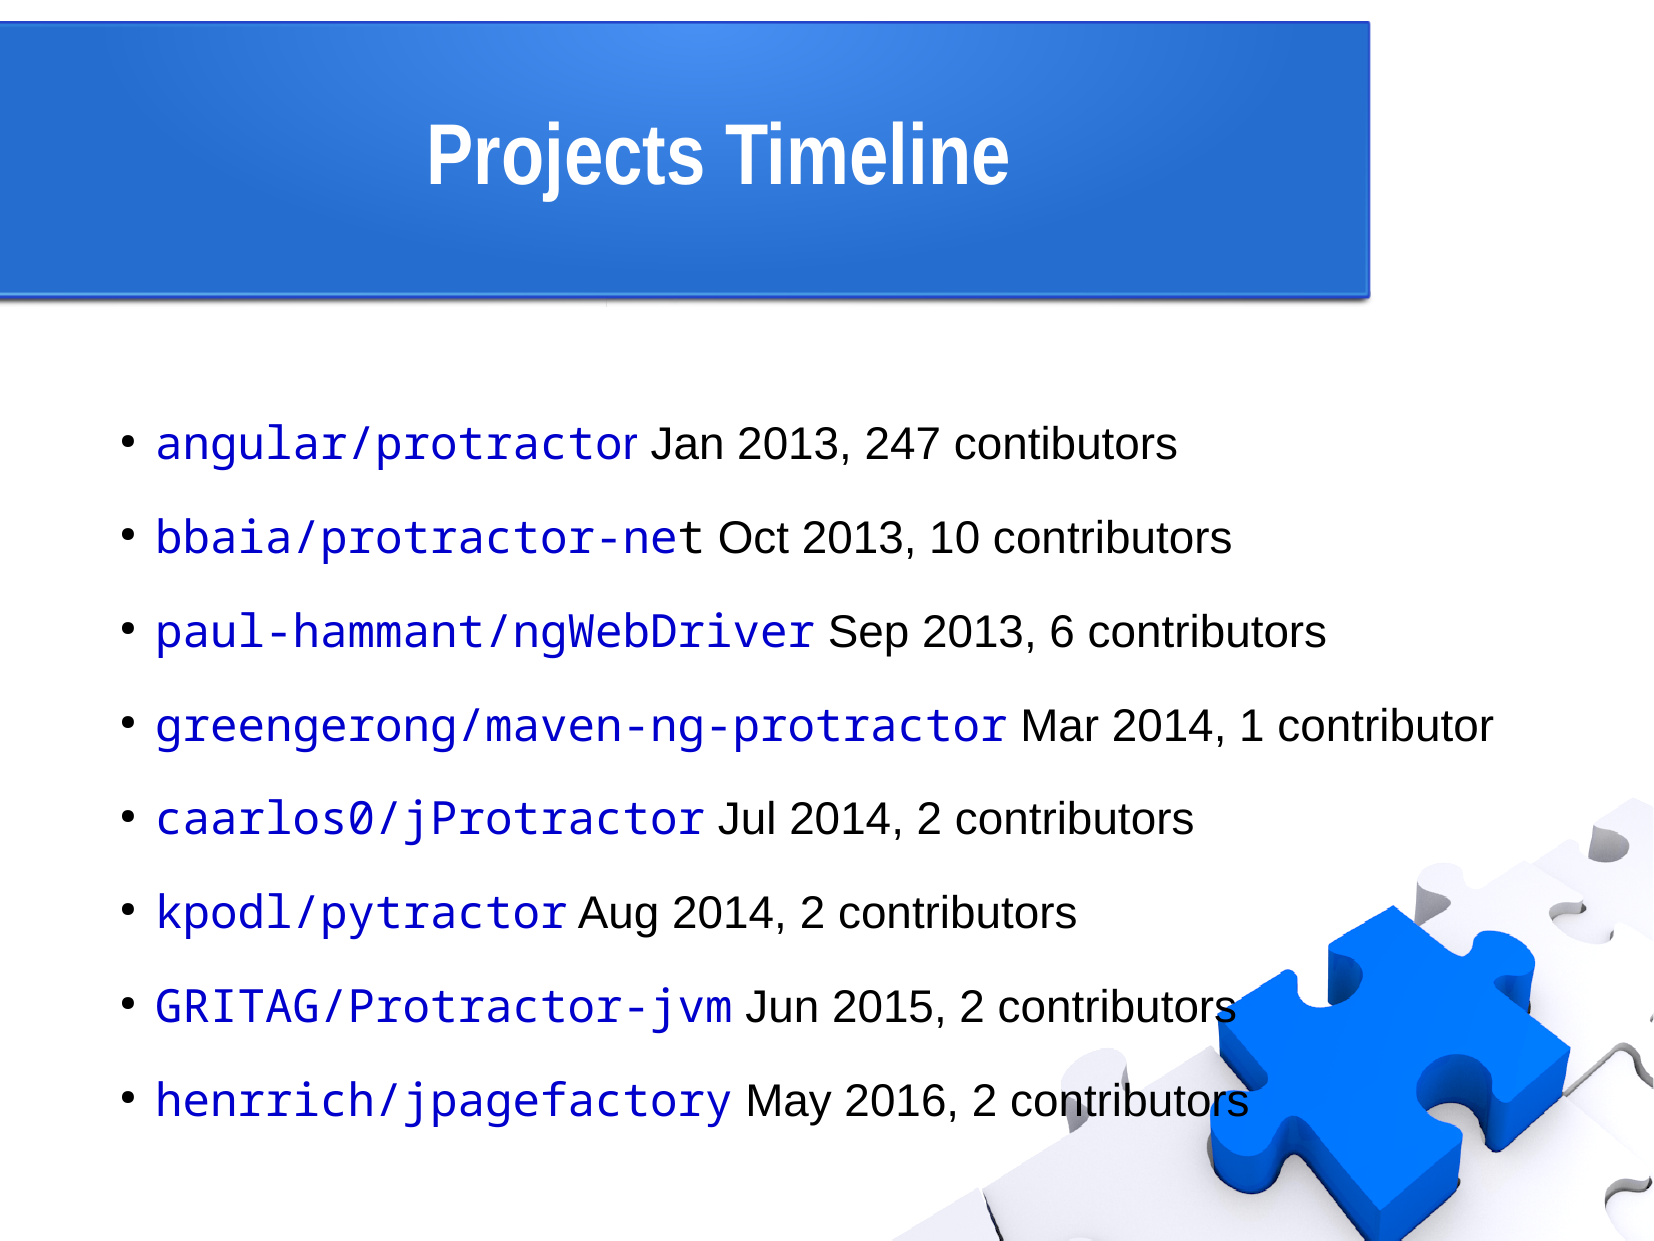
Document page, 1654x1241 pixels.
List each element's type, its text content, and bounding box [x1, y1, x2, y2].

text_box angular/protractor Jan 2013, 247 contibutors bbaia/protractor-net Oct 2013, 10 contributors paul-hammant/ngWebDriver Sep 2013, 6 contributors greengerong/maven-ng-protractor Mar 2014, 1 contributor caarlos0/jProtractor Jul 2014, 2 contributors kpodl/pytractor Aug 2014, 2 contributors GRITAG/Protractor-jvm Jun 2015, 2 contributors henrrich/jpagefactory May 2016, 2 contributors [105, 372, 1563, 1171]
title Projects Timeline [82, 37, 1356, 268]
picture [872, 655, 1654, 1241]
picture [0, 21, 1375, 307]
